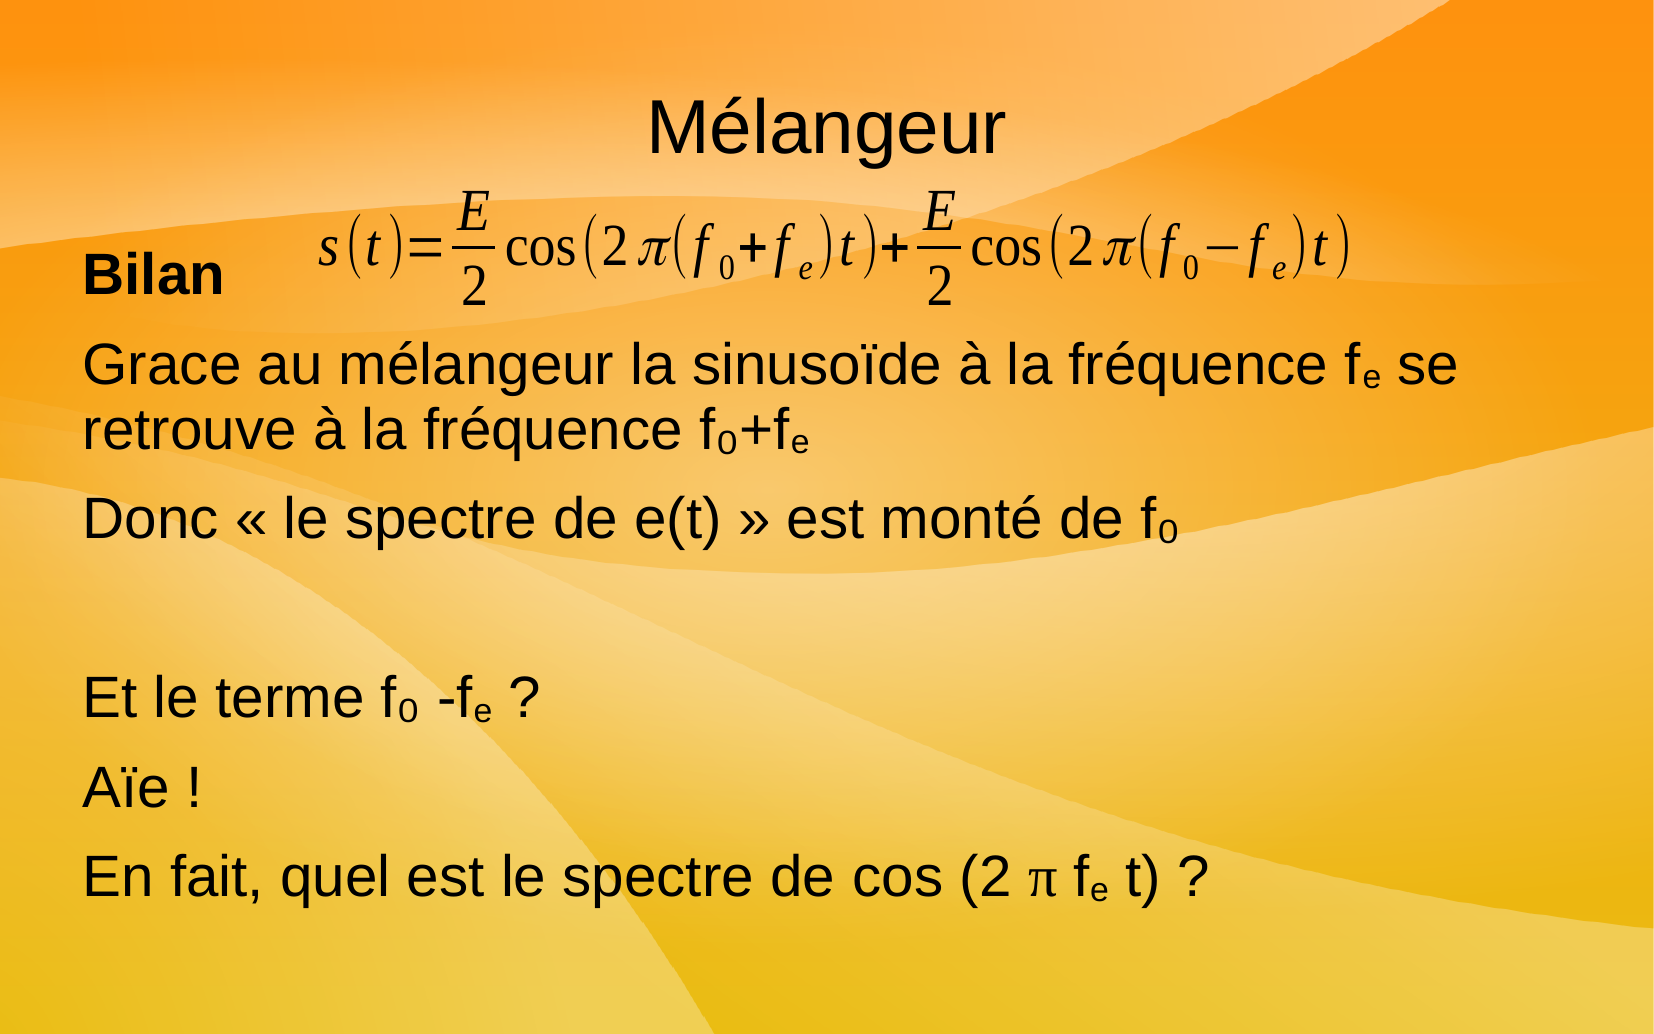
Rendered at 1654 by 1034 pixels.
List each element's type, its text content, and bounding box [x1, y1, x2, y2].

picture [0, 0, 1654, 1034]
title Mélangeur [82, 41, 1571, 214]
chart [311, 177, 1359, 319]
list Bilan Grace au mélangeur la sinusoïde à la fréquence fe se retrouve à la fréquence f₀+fe Donc « le spectre de e(t) » est monté de f₀ Et le terme f₀ -fe ? Aïe ! En fait, quel est le spectre de cos (2 π fe t) ? [82, 241, 1571, 1034]
